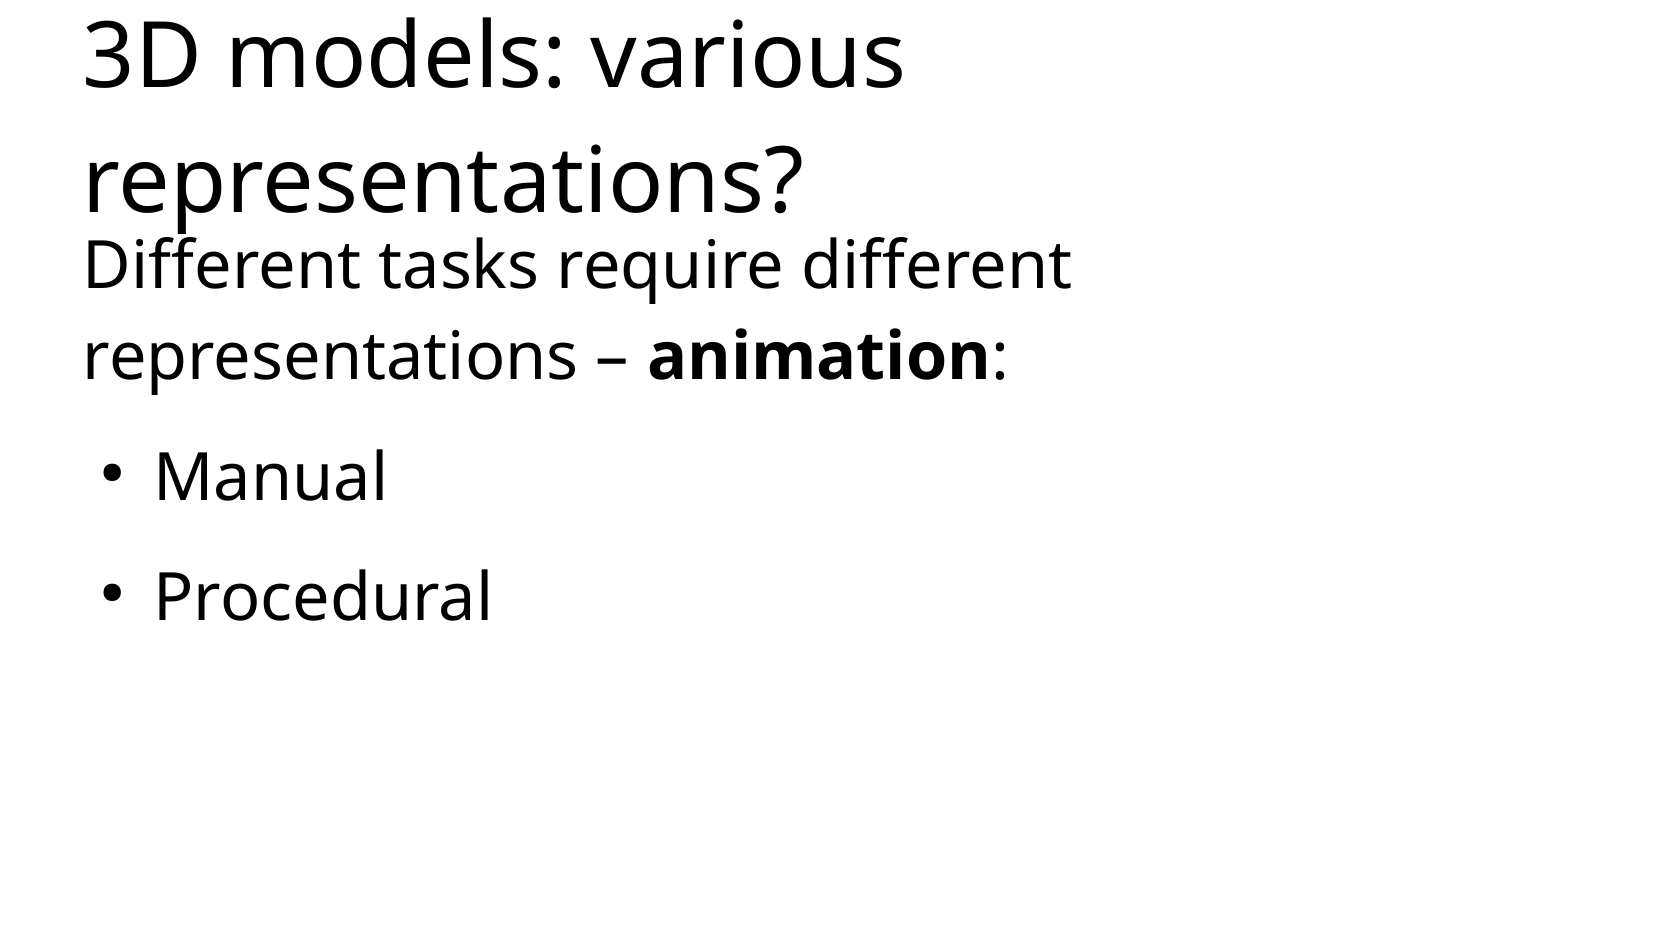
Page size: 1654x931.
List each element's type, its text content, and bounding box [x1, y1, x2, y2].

title 3D models: various representations? [82, 37, 1571, 193]
list Different tasks require different representations – animation: Manual Procedural [82, 217, 1571, 758]
